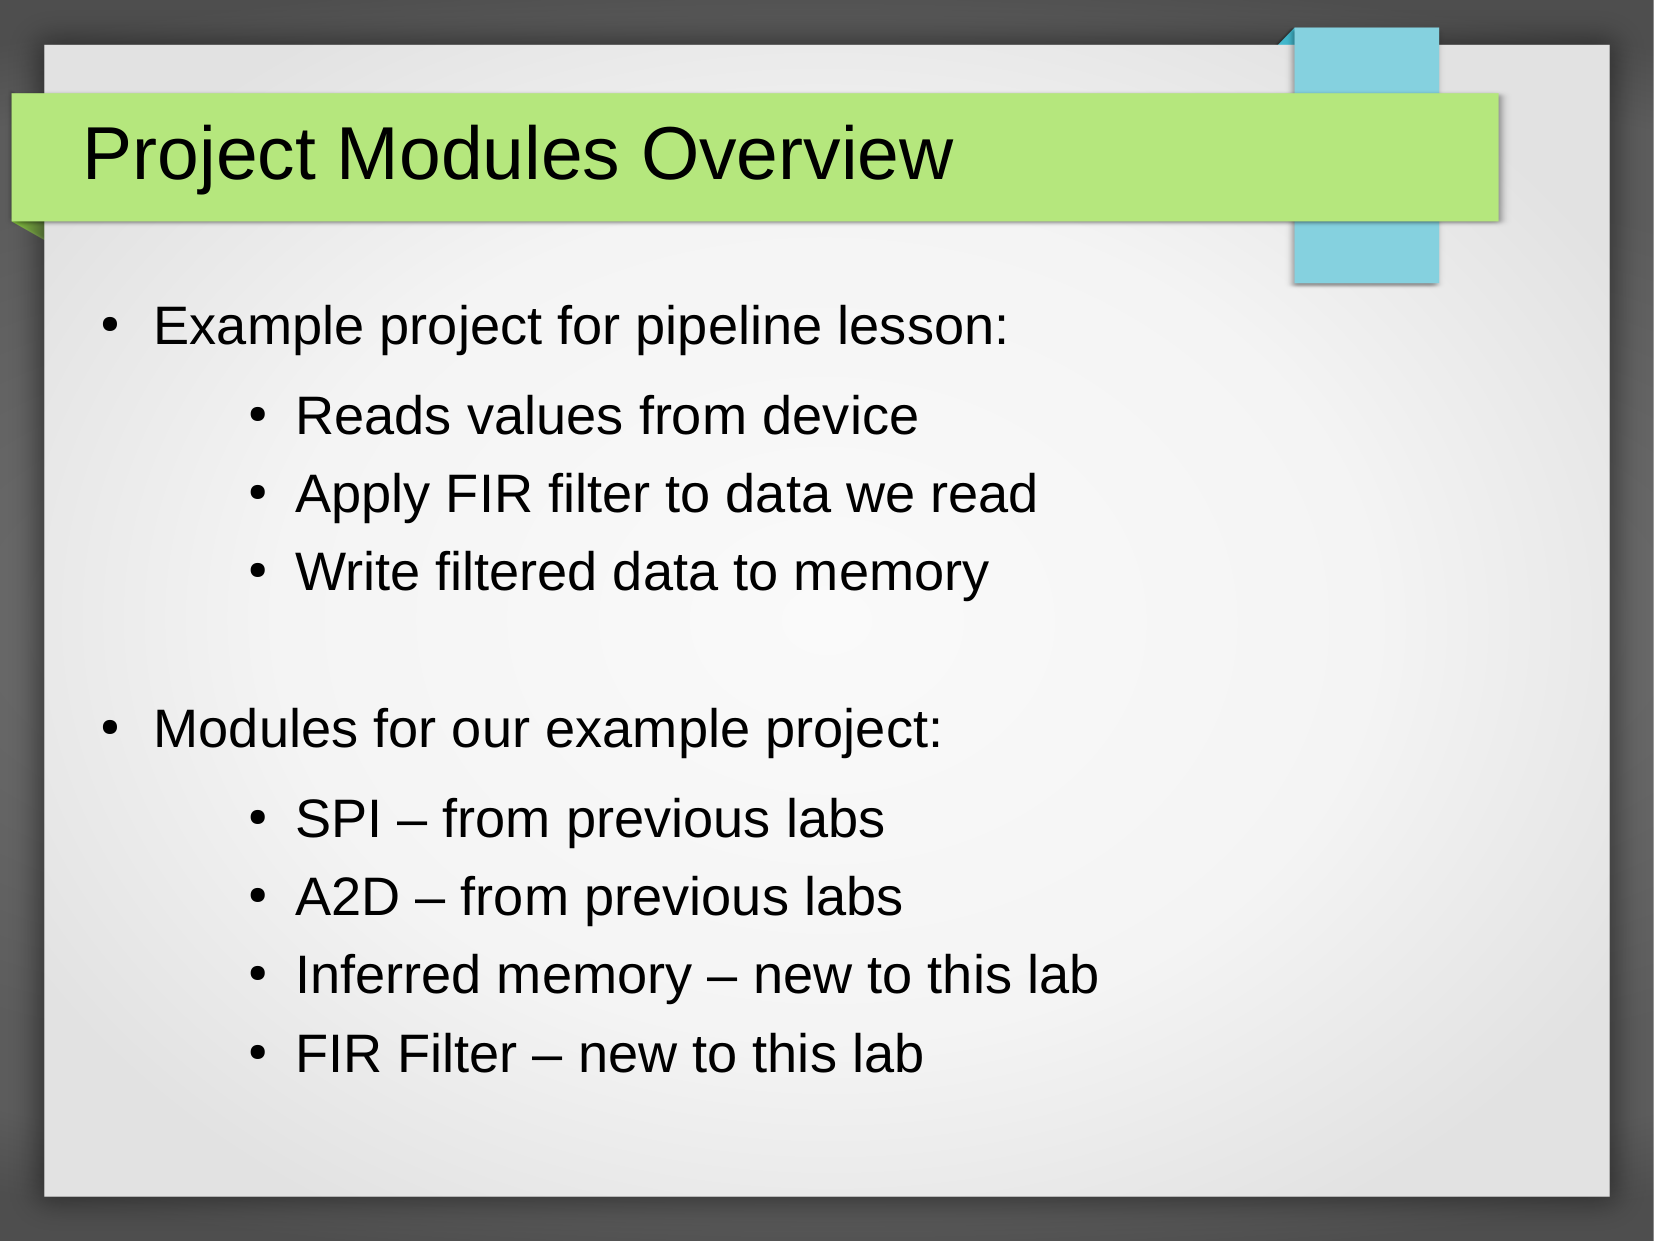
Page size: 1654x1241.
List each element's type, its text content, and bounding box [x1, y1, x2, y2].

title Project Modules Overview [82, 94, 1264, 213]
list Example project for pipeline lesson: Reads values from device Apply FIR filter to data we read Write filtered data to memory Modules for our example project: SPI – from previous labs A2D – from previous labs Inferred memory – new to this lab FIR Filter – new to this lab [82, 295, 1571, 1084]
picture [0, 0, 1654, 1241]
